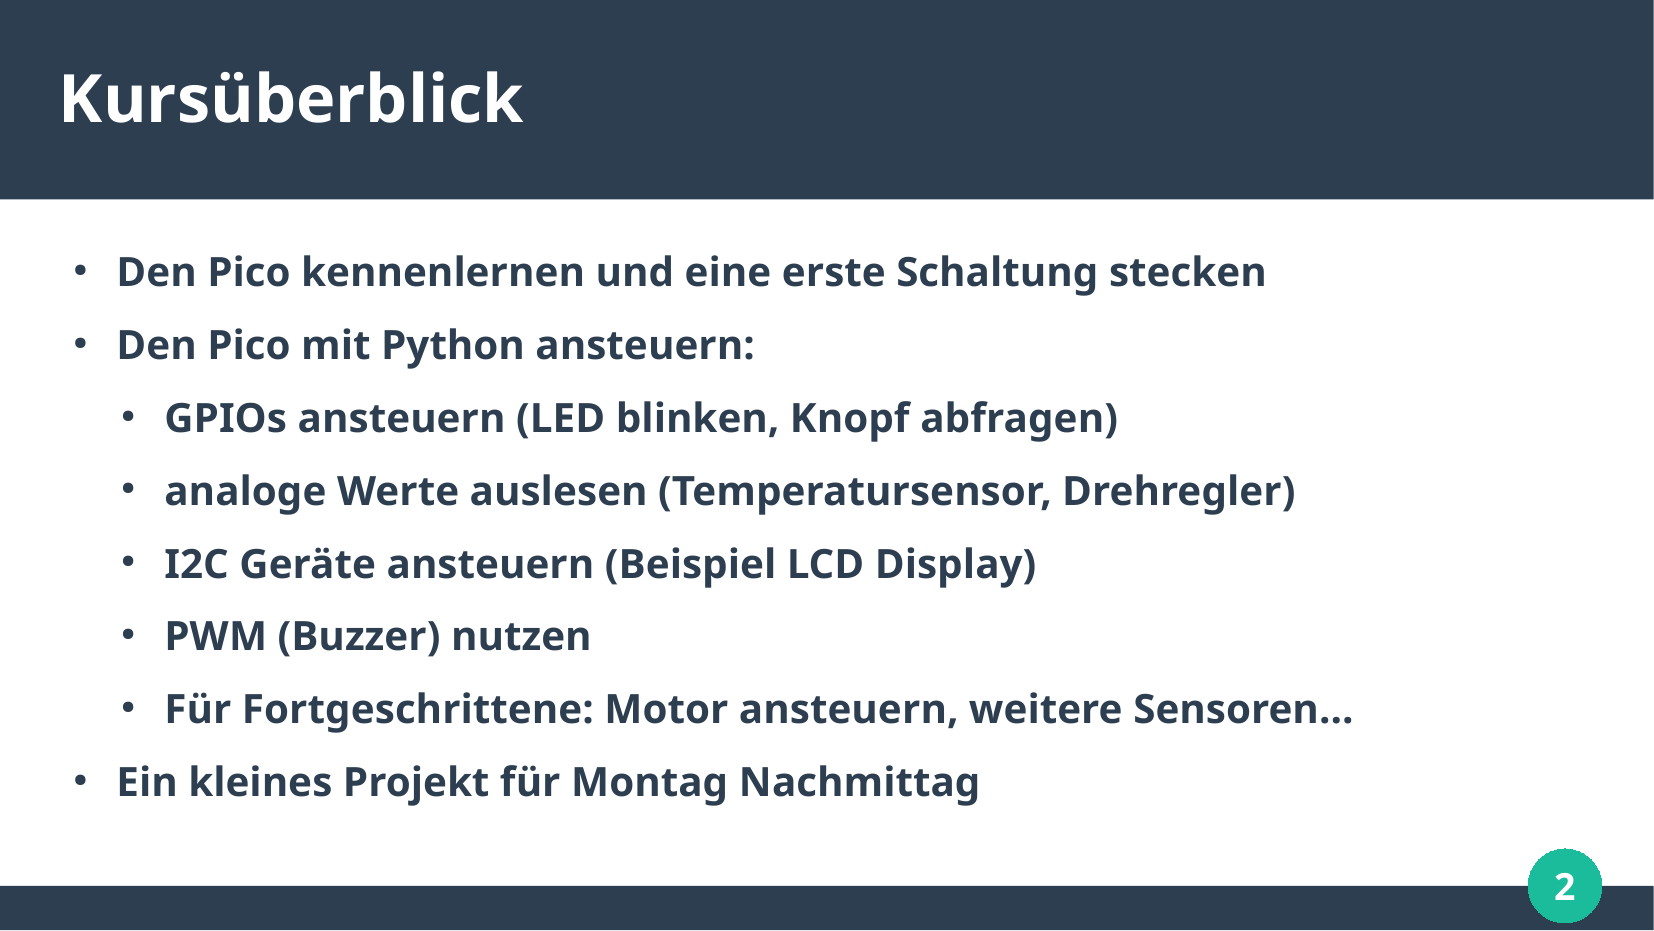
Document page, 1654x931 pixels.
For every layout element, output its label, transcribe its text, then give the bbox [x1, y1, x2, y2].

list Den Pico kennenlernen und eine erste Schaltung stecken Den Pico mit Python ansteuern: GPIOs ansteuern (LED blinken, Knopf abfragen) analoge Werte auslesen (Temperatursensor, Drehregler) I2C Geräte ansteuern (Beispiel LCD Display) PWM (Buzzer) nutzen Für Fortgeschrittene: Motor ansteuern, weitere Sensoren... Ein kleines Projekt für Montag Nachmittag [59, 243, 1595, 864]
title Kursüberblick [59, 37, 1595, 156]
